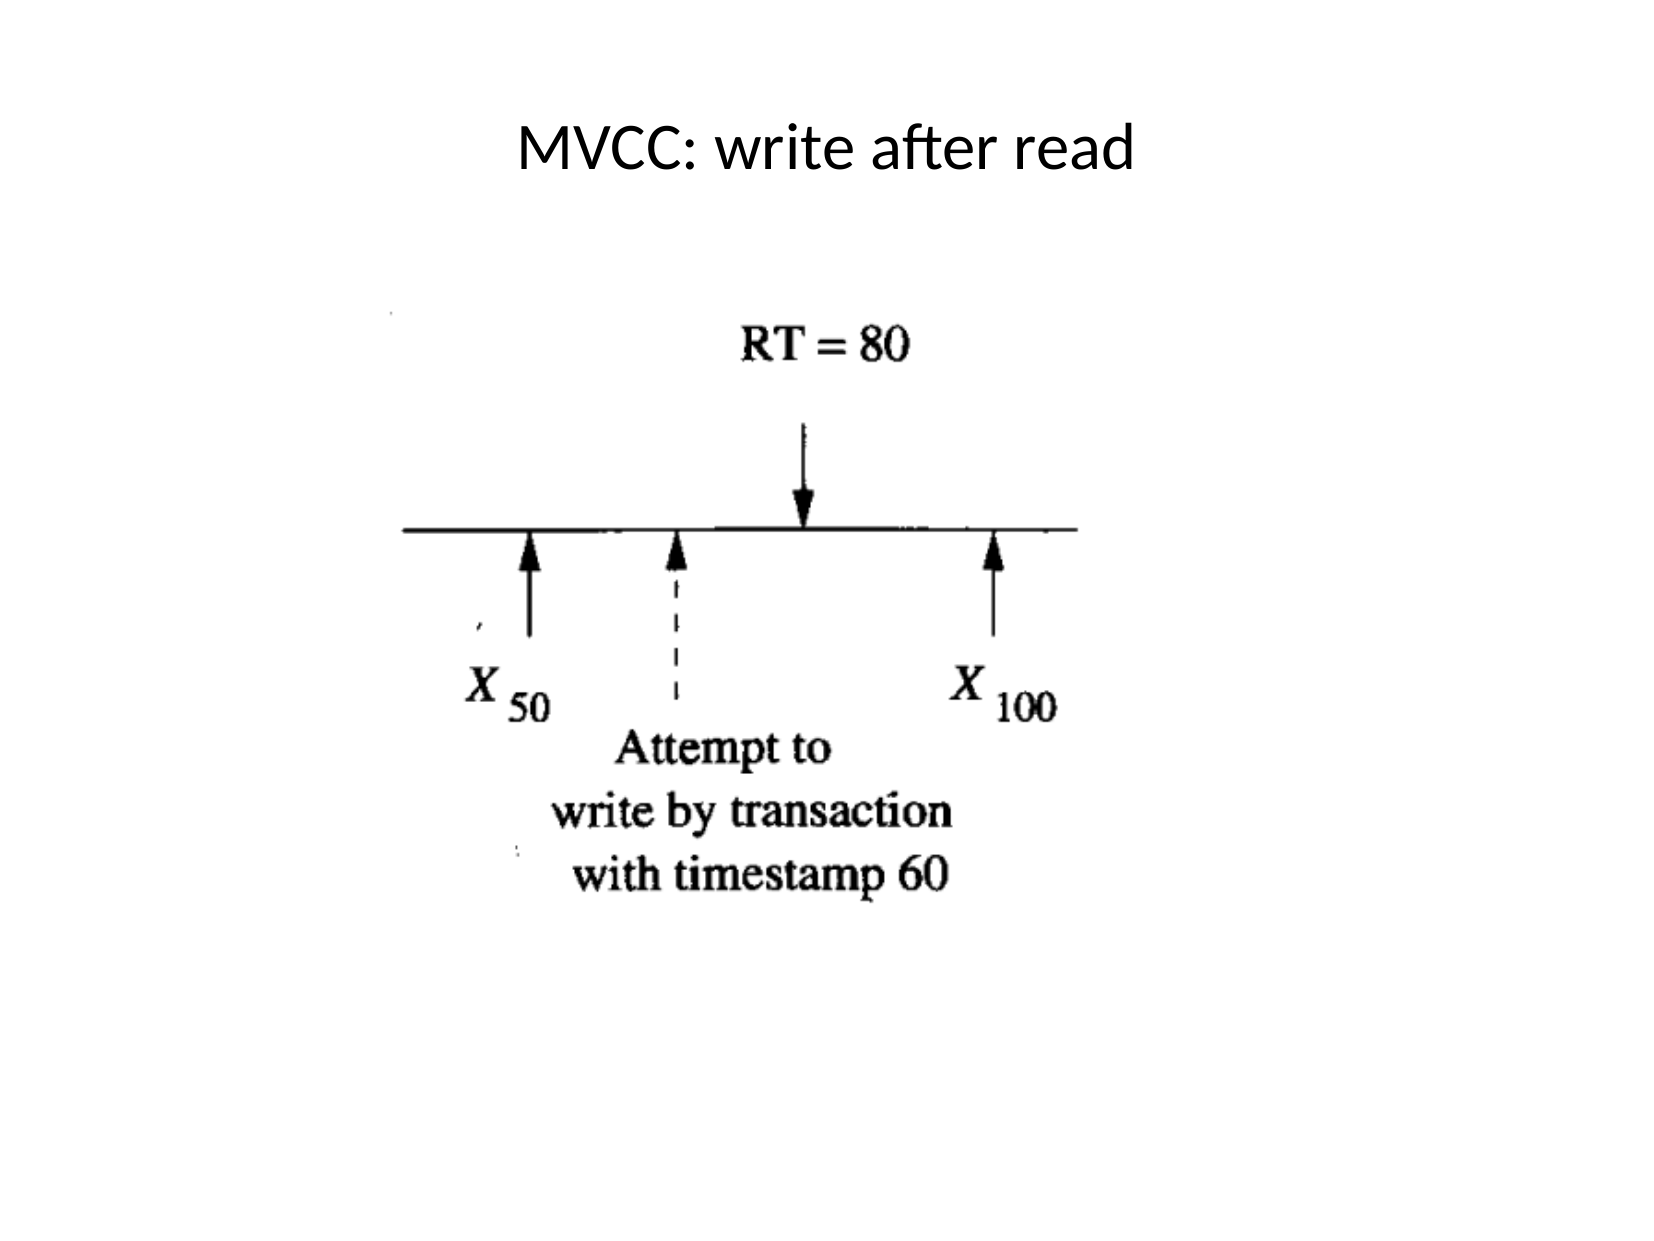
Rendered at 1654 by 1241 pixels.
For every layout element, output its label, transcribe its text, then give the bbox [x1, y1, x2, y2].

picture [385, 305, 1106, 942]
title MVCC: write after read [82, 49, 1571, 257]
